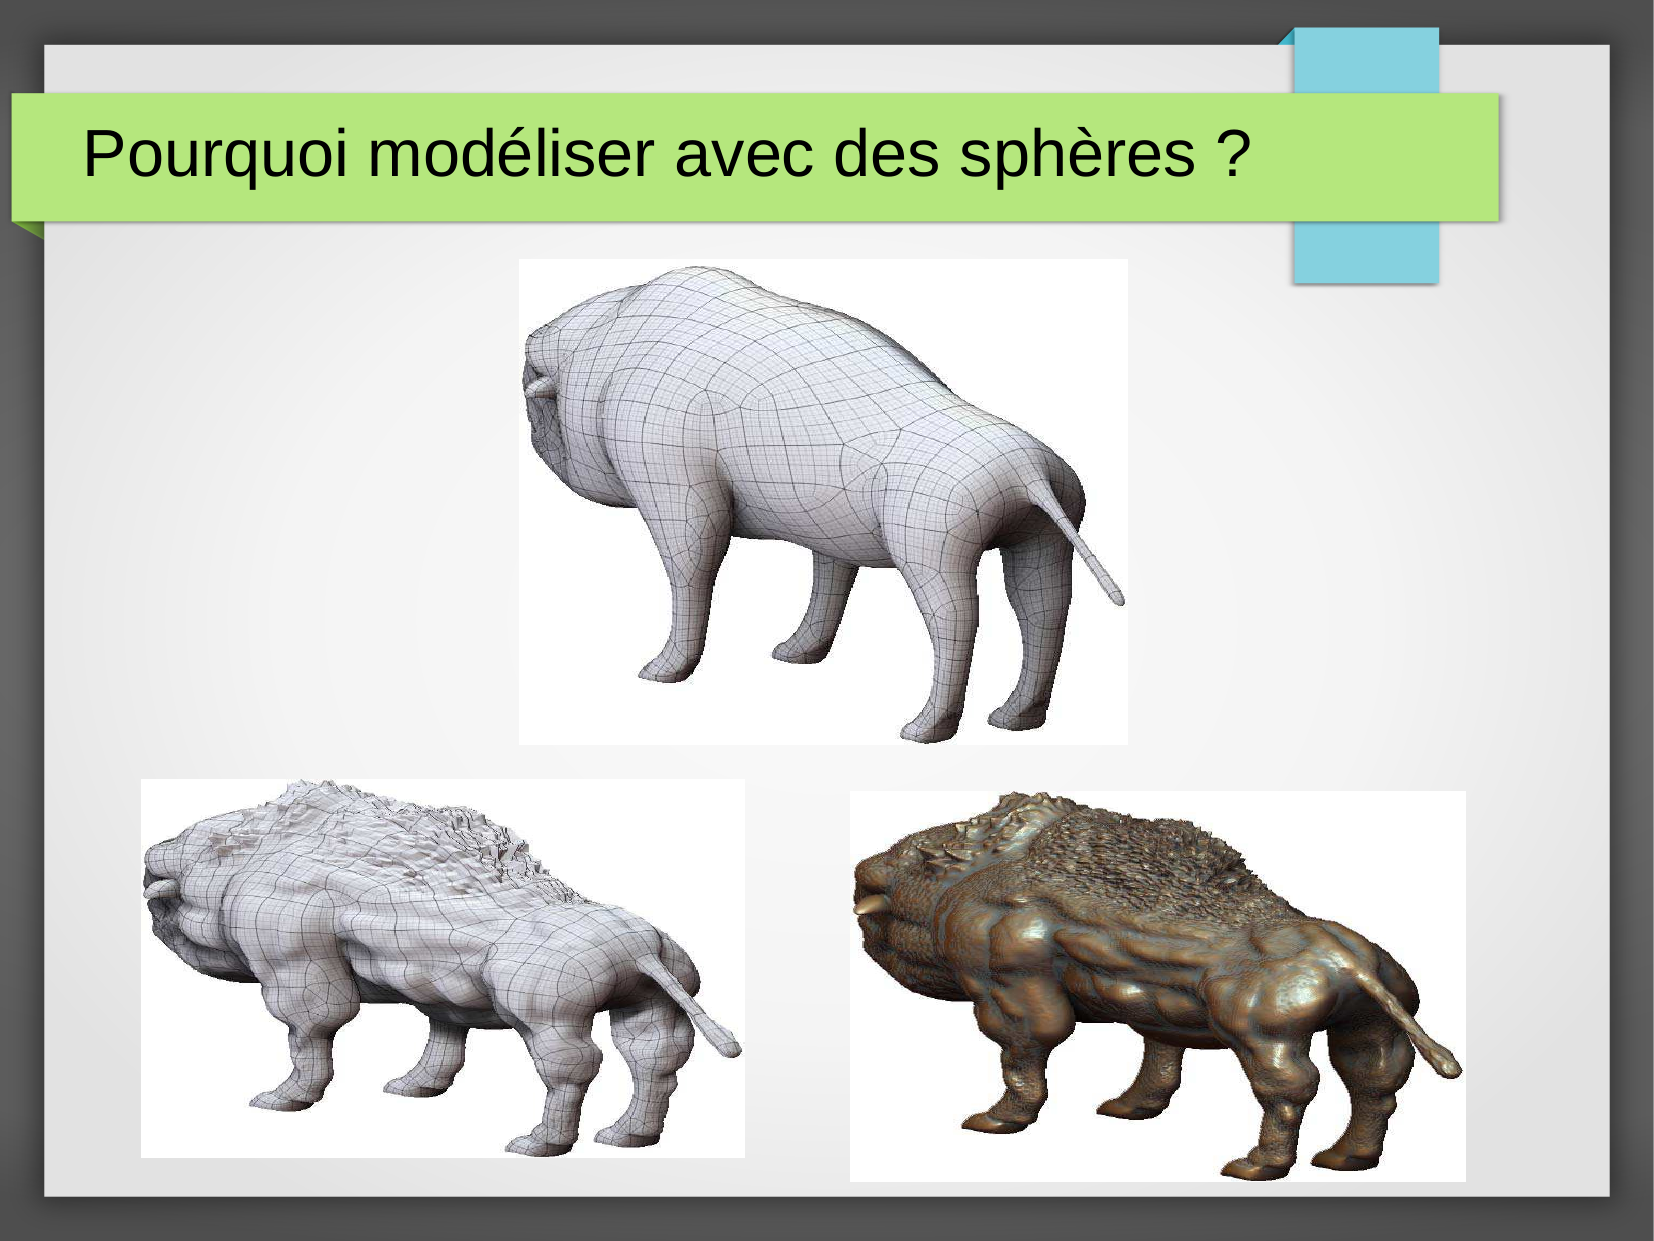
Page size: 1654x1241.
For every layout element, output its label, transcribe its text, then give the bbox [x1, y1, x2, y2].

picture [0, 0, 1654, 1241]
title Pourquoi modéliser avec des sphères ? [82, 94, 1264, 213]
